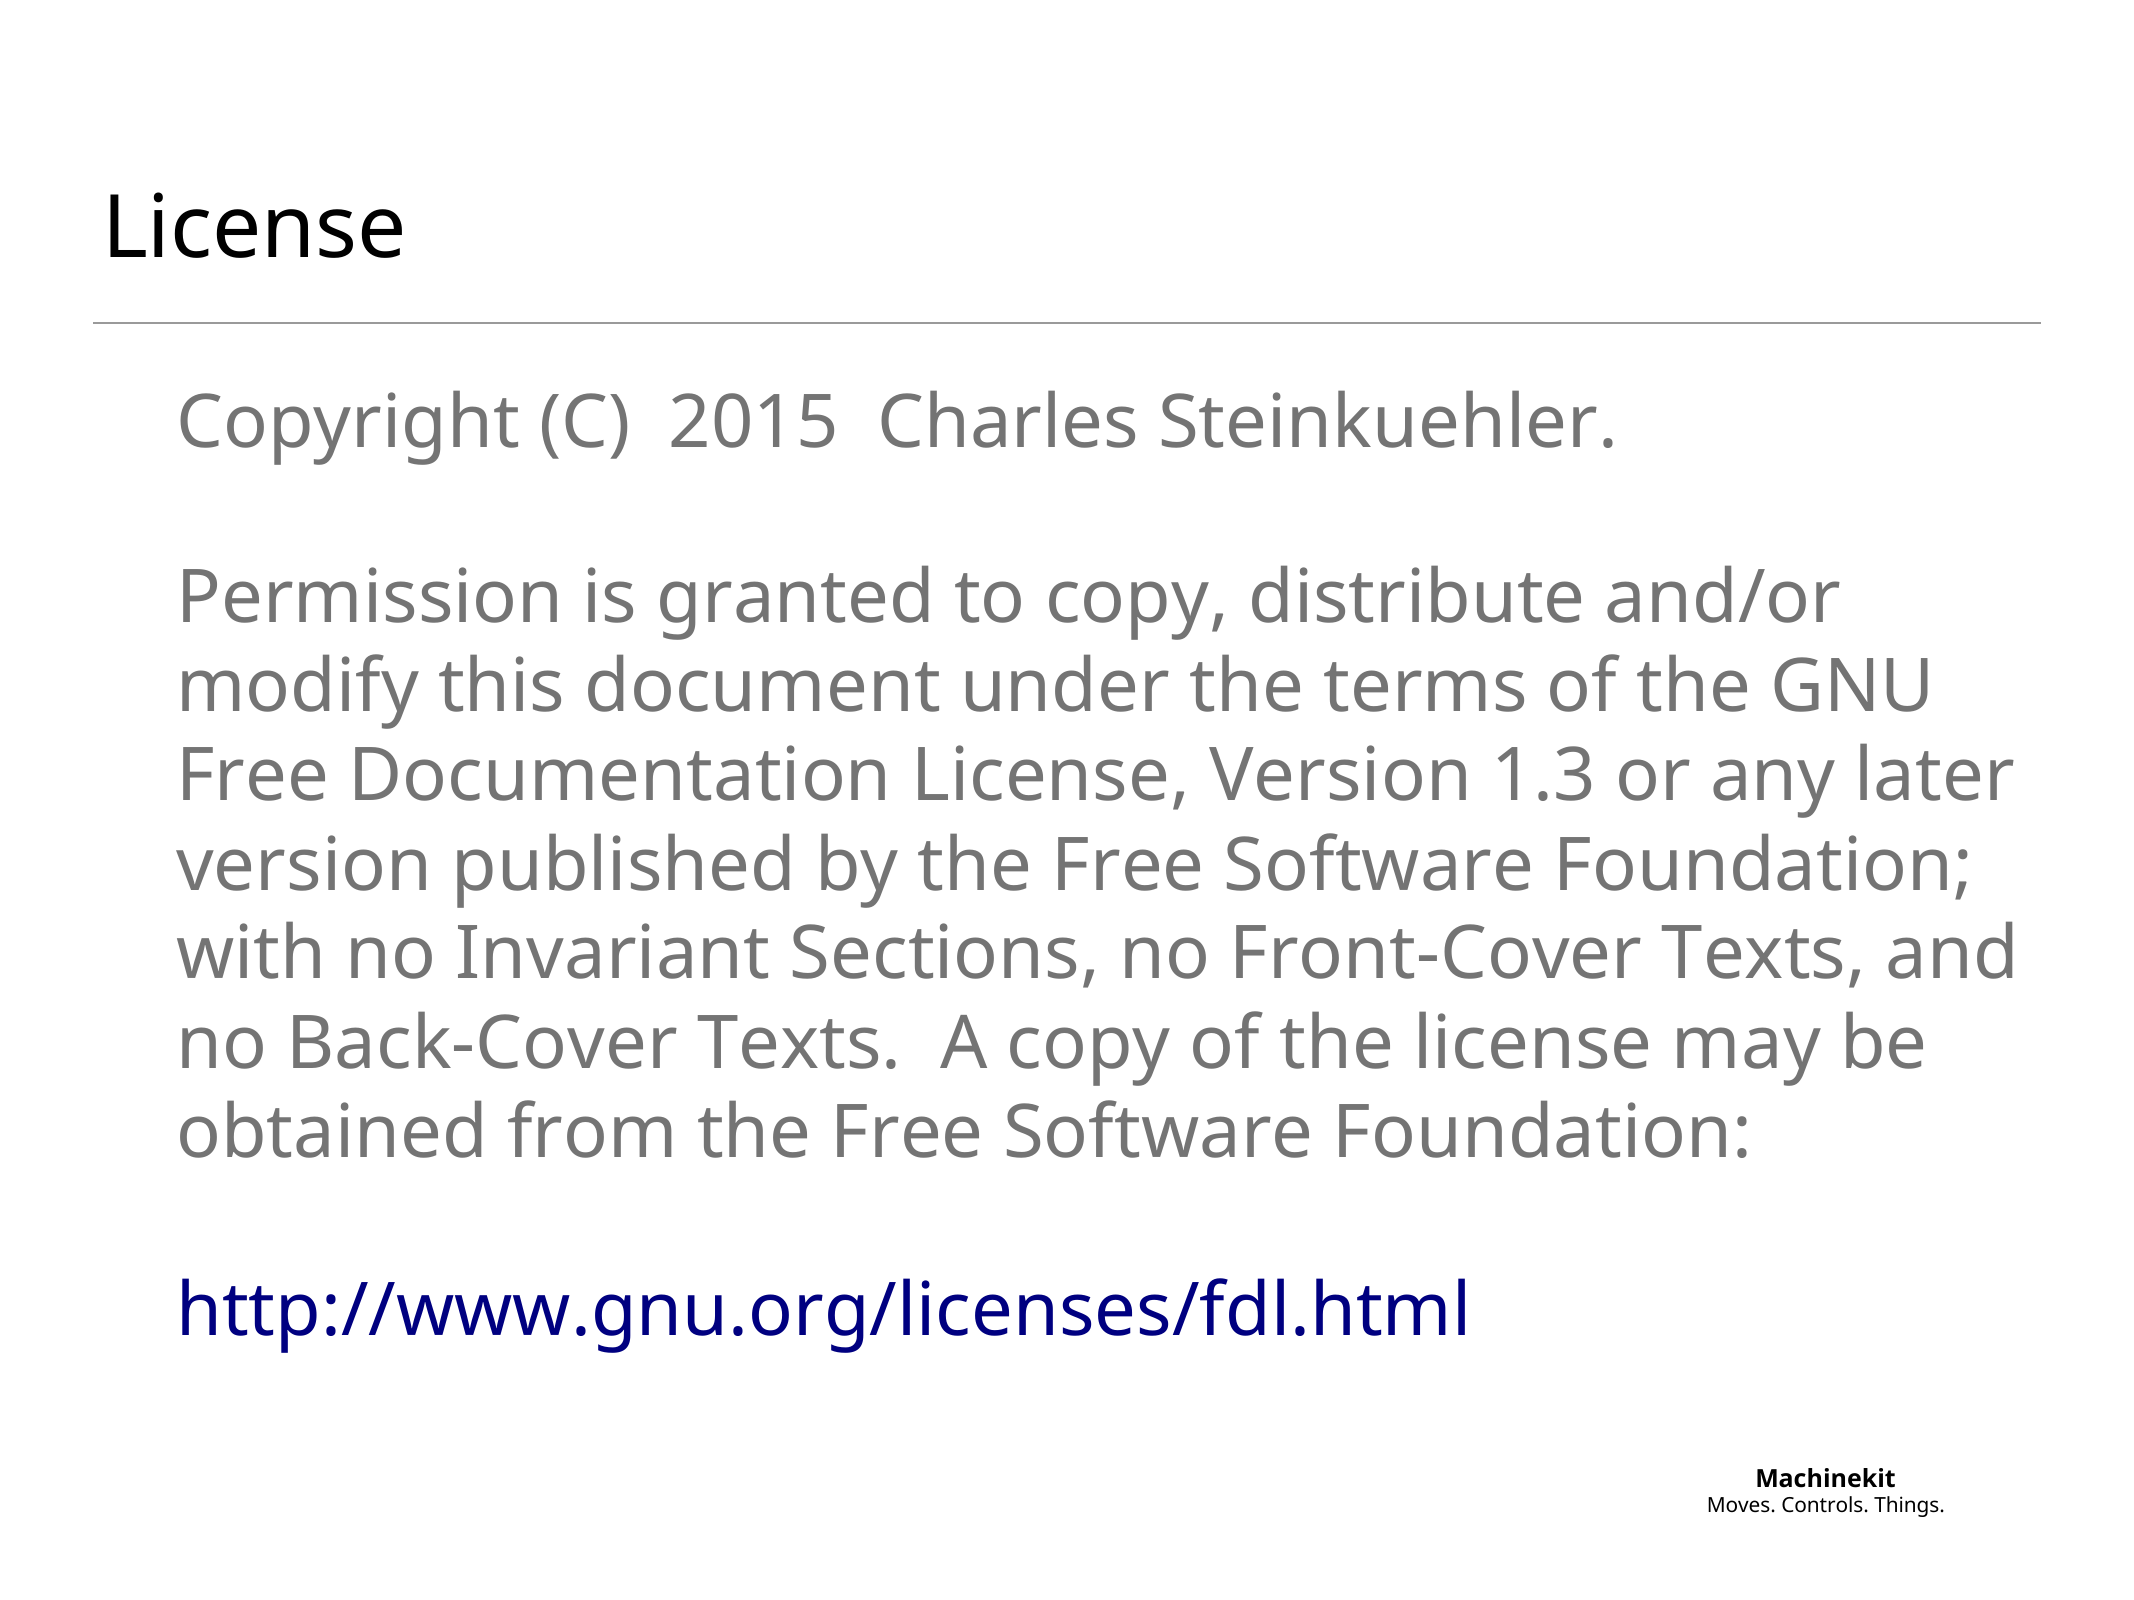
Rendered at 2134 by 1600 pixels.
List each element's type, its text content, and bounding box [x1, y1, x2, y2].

title License [93, 54, 2040, 284]
list Copyright (C) 2015 Charles Steinkuehler. Permission is granted to copy, distribute and/or modify this document under the terms of the GNU Free Documentation License, Version 1.3 or any later version published by the Free Software Foundation; with no Invariant Sections, no Front-Cover Texts, and no Back-Cover Texts. A copy of the license may be obtained from the Free Software Foundation: http://www.gnu.org/licenses/fdl.html [93, 364, 2040, 1459]
